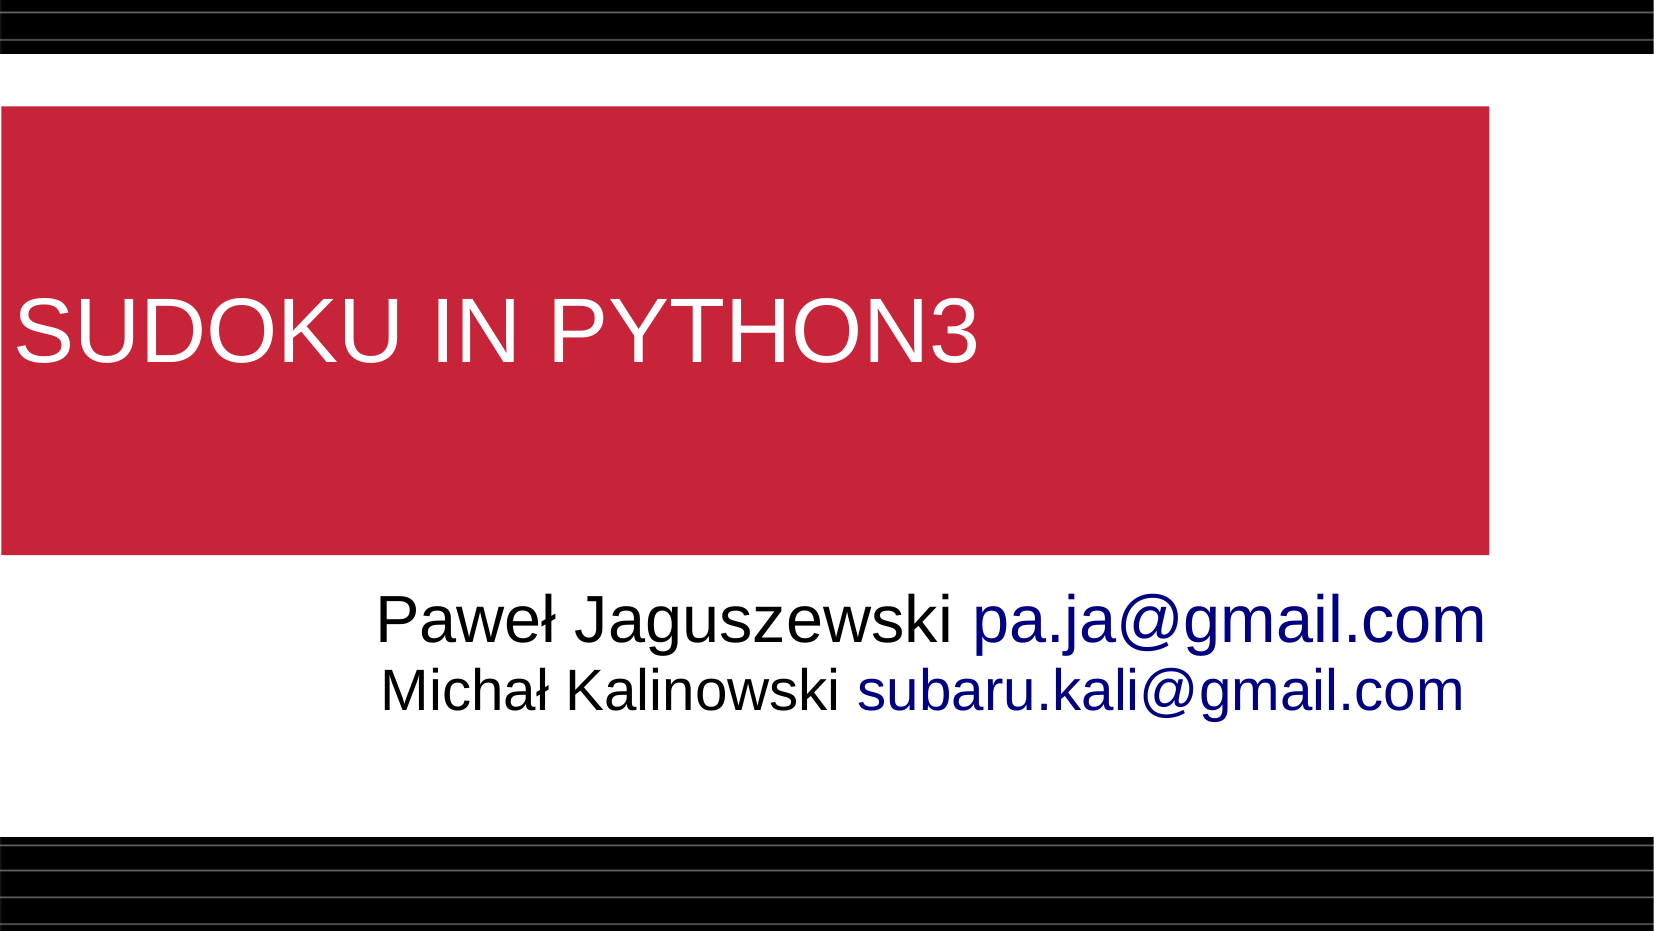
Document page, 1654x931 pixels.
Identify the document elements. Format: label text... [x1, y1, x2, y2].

subtitle Paweł Jaguszewski pa.ja@gmail.com Michał Kalinowski subaru.kali@gmail.com [375, 582, 1561, 796]
title SUDOKU IN PYTHON3 [1, 106, 1490, 556]
picture [0, 837, 1654, 931]
picture [0, 0, 1654, 54]
